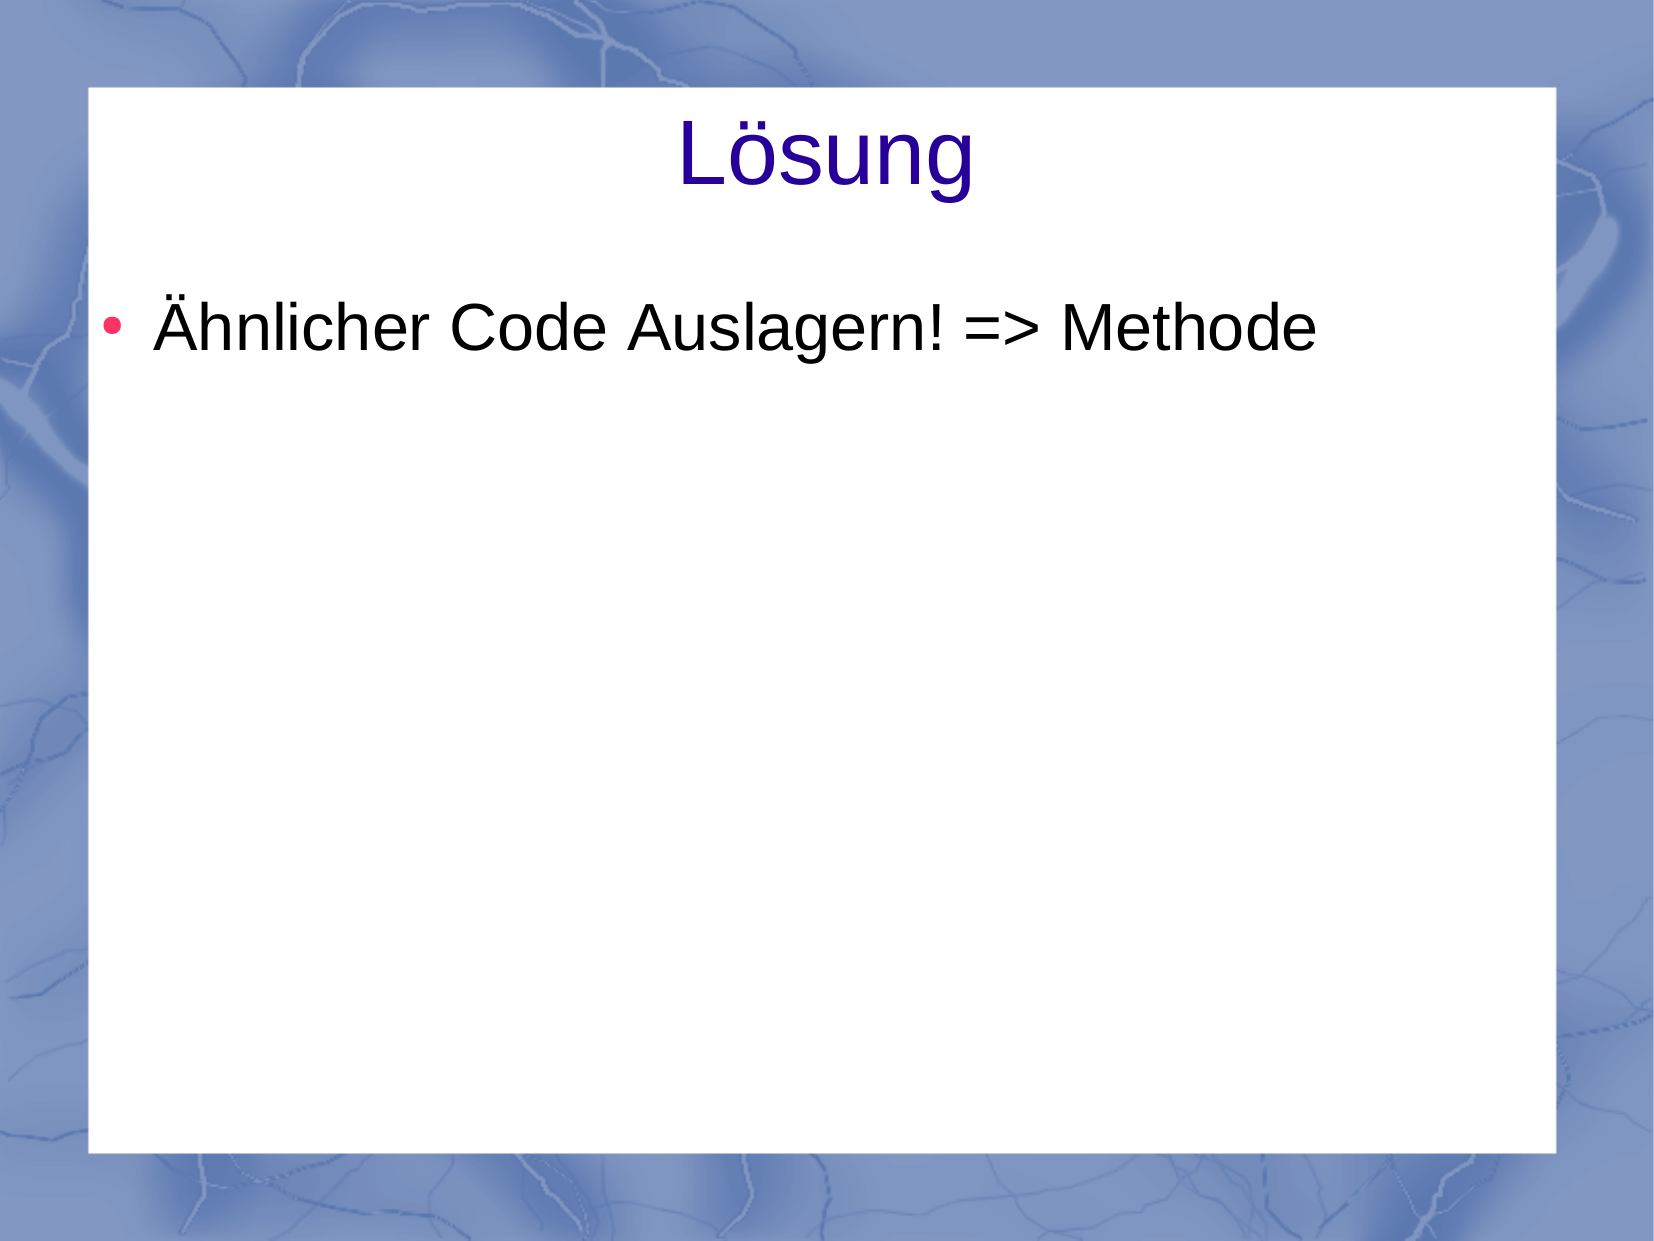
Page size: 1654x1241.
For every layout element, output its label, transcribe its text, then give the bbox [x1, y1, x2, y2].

picture [0, 0, 1654, 1241]
list Ähnlicher Code Auslagern! => Methode [82, 290, 1571, 1094]
title Lösung [82, 56, 1571, 250]
